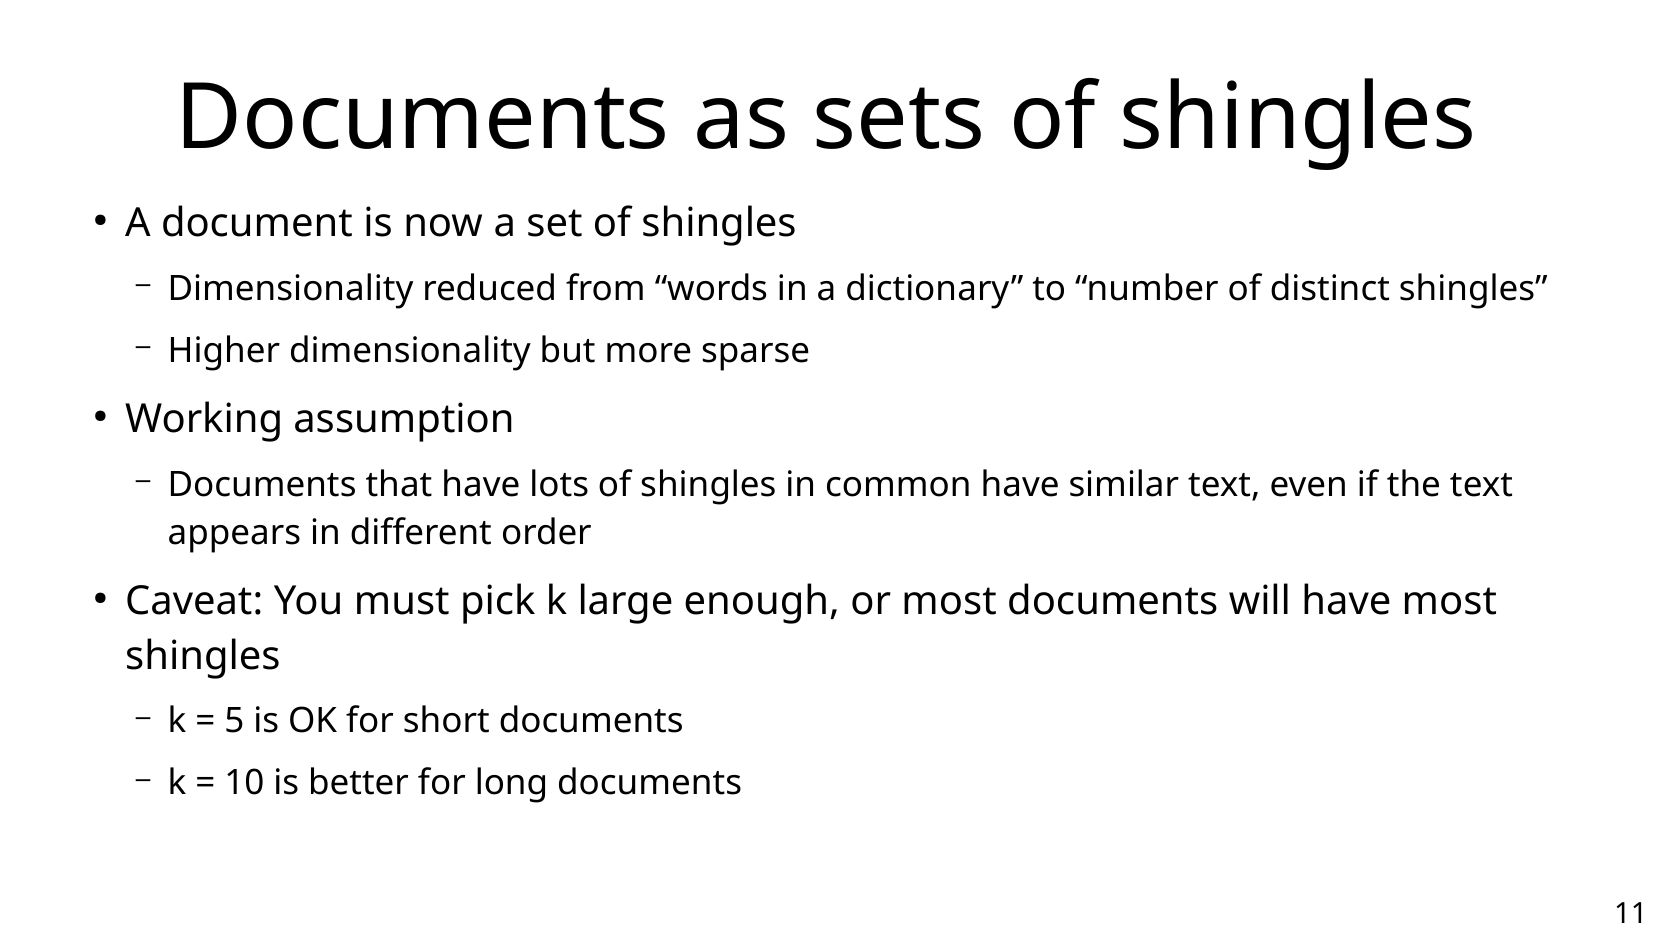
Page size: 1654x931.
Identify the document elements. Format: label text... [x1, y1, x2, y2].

title Documents as sets of shingles [82, 1, 1571, 193]
list A document is now a set of shingles Dimensionality reduced from “words in a dictionary” to “number of distinct shingles” Higher dimensionality but more sparse Working assumption Documents that have lots of shingles in common have similar text, even if the text appears in different order Caveat: You must pick k large enough, or most documents will have most shingles k = 5 is OK for short documents k = 10 is better for long documents [82, 193, 1571, 856]
